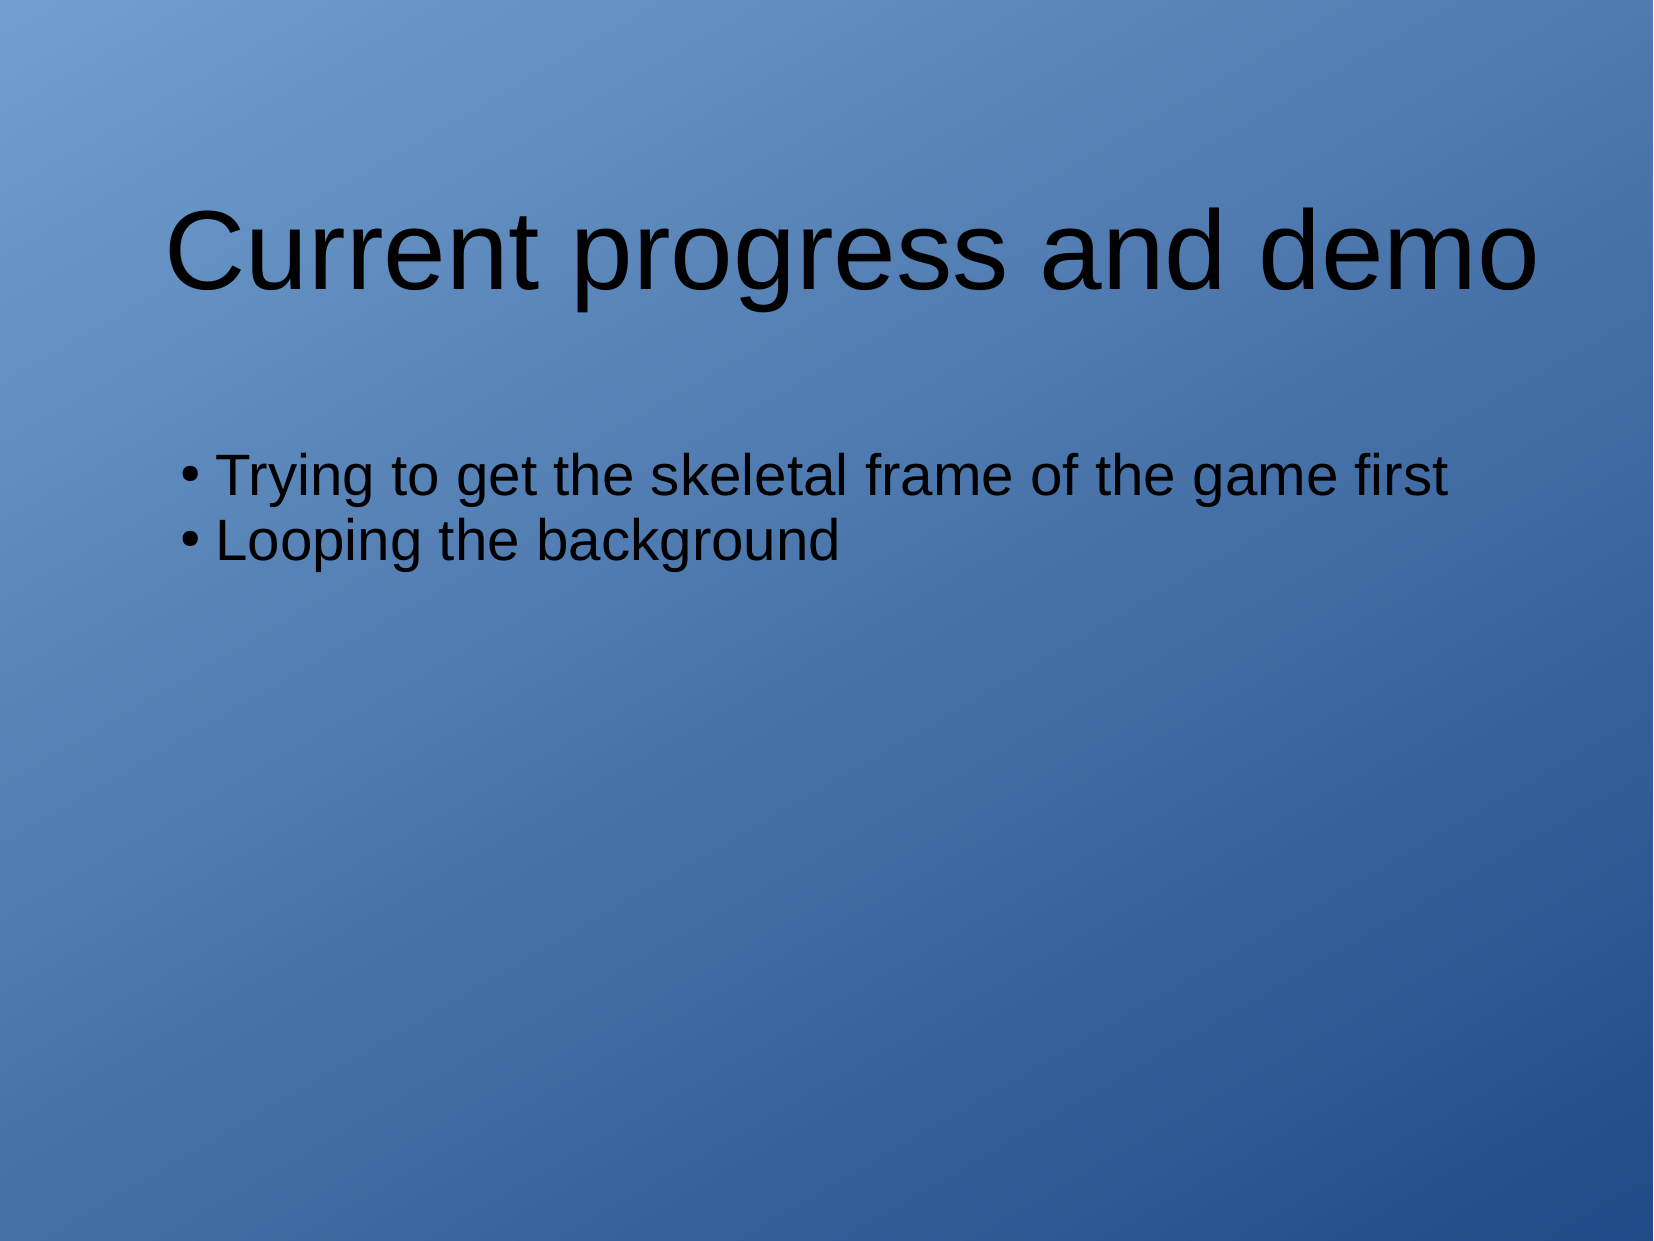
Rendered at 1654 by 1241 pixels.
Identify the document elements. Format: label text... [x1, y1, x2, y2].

text_box Trying to get the skeletal frame of the game first Looping the background [165, 435, 1466, 580]
text_box Current progress and demo [150, 180, 1555, 321]
